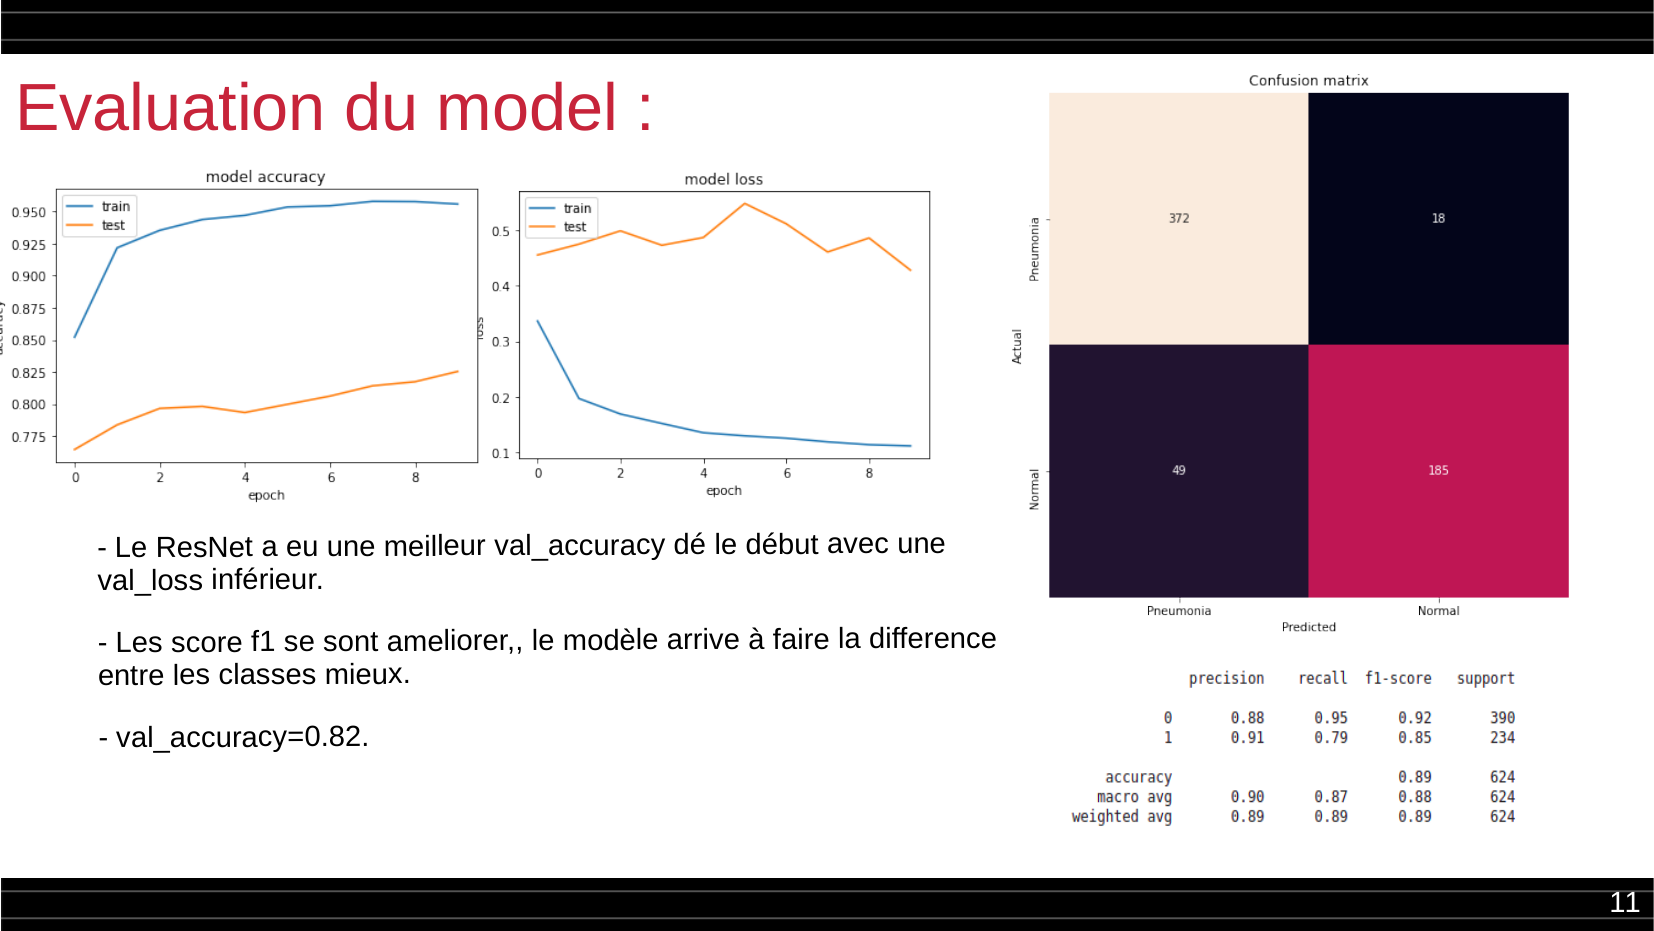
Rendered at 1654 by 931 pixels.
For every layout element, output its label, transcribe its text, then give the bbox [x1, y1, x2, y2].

picture [1, 0, 1654, 54]
title Evaluation du model : [15, 30, 1504, 186]
picture [1, 878, 1654, 931]
picture [1023, 659, 1654, 851]
list - Le ResNet a eu une meilleur val_accuracy dé le début avec une val_loss inférieur. - Les score f1 se sont ameliorer,, le modèle arrive à faire la difference entre les classes mieux. - val_accuracy=0.82. [26, 525, 1005, 829]
picture [1005, 66, 1576, 642]
picture [0, 161, 938, 511]
